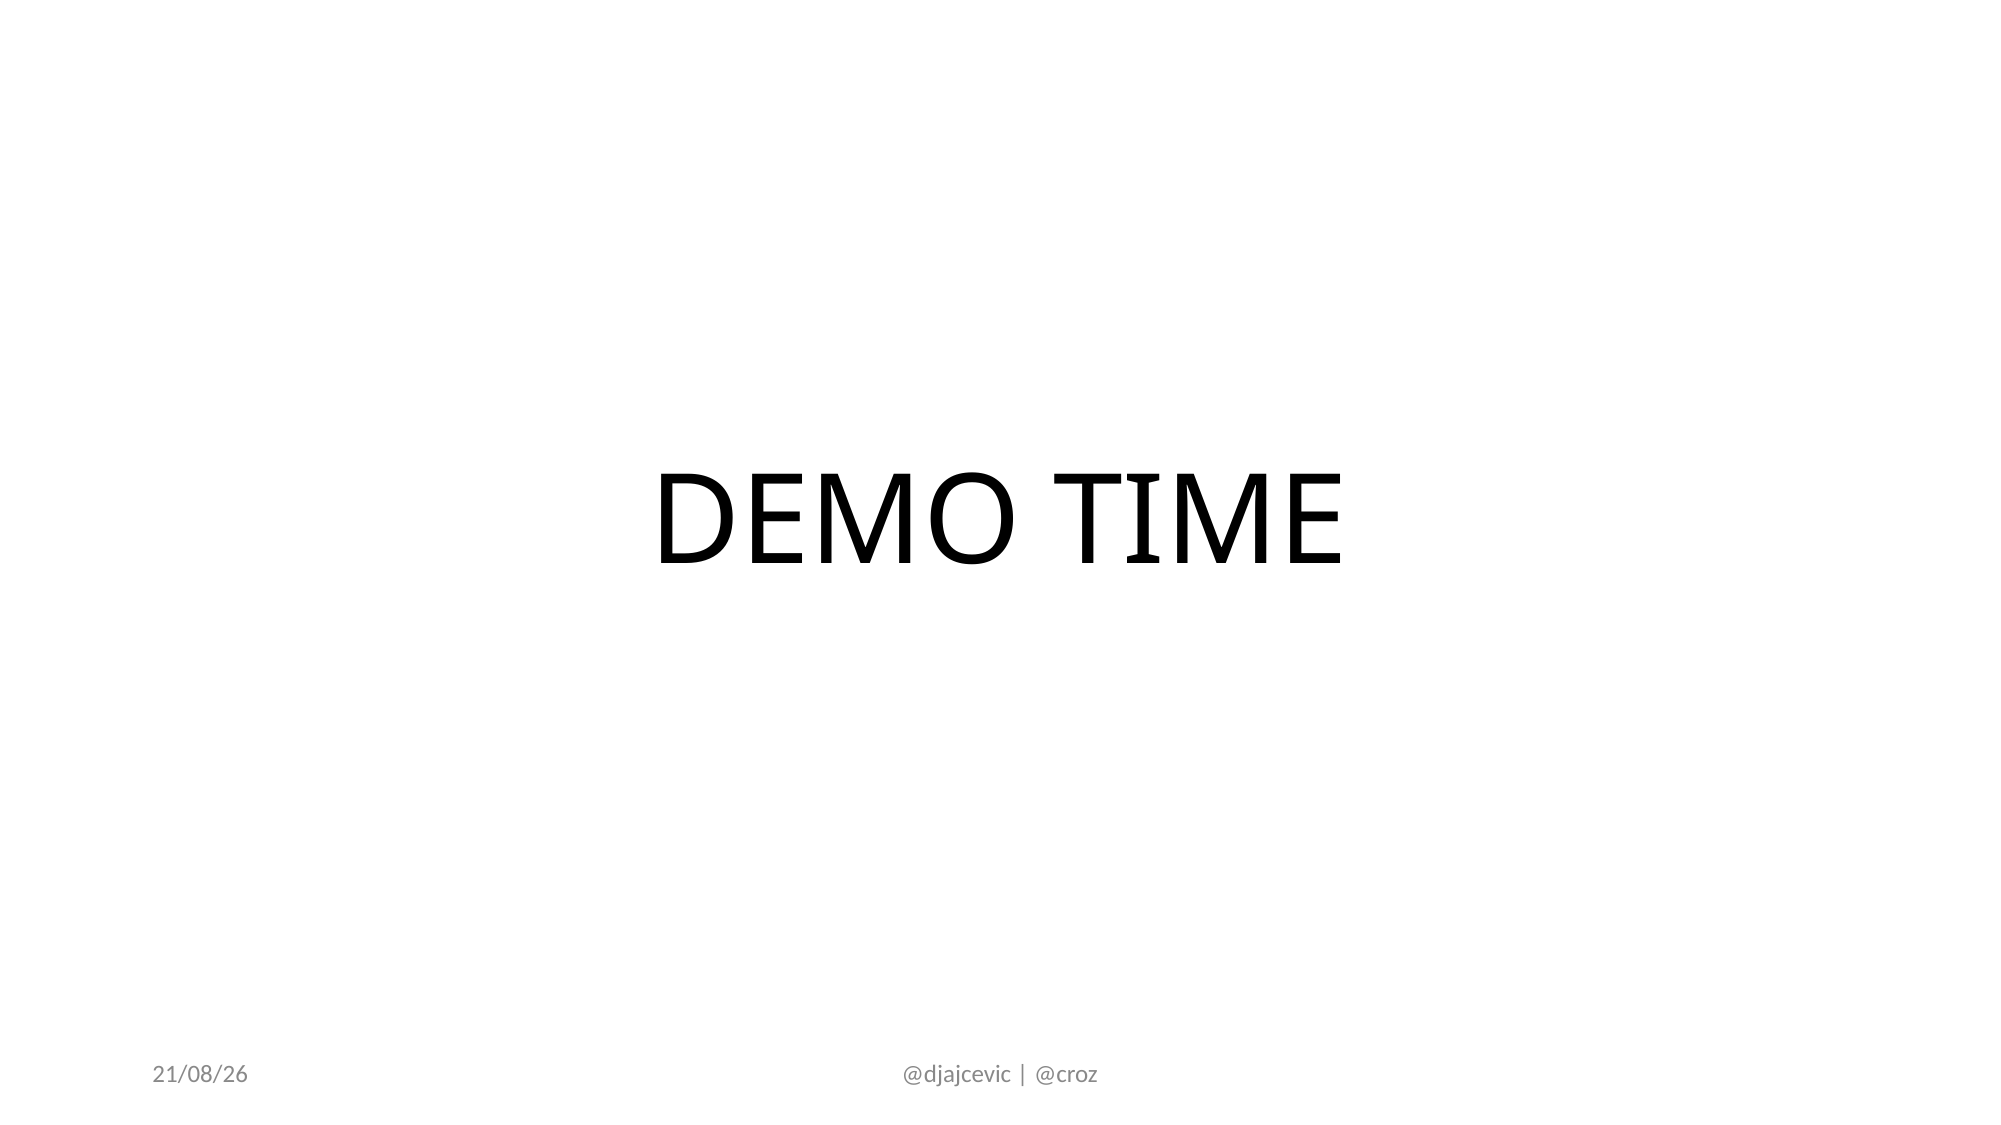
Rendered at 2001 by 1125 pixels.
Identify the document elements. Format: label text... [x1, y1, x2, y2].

text_box [137, 1042, 588, 1103]
title DEMO TIME [136, 280, 1862, 749]
text_box @djajcevic | @croz [662, 1042, 1338, 1103]
